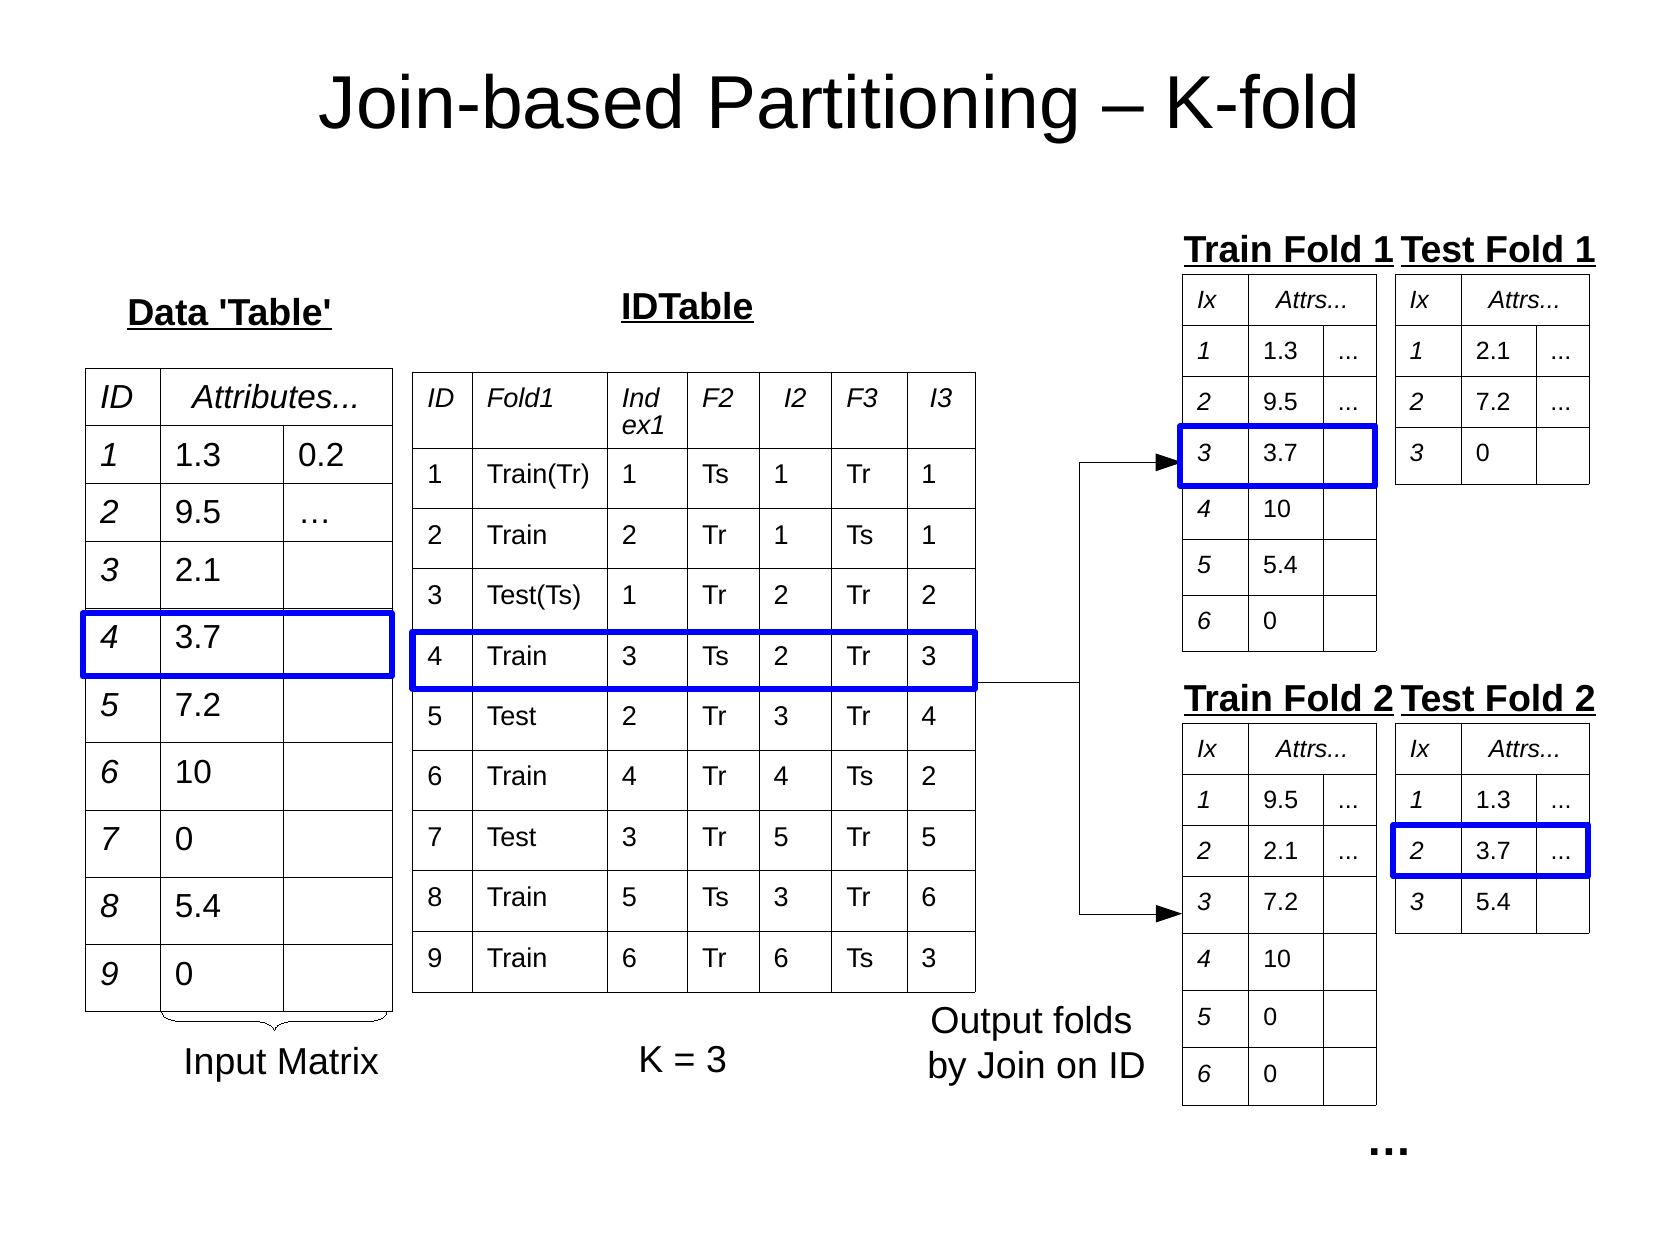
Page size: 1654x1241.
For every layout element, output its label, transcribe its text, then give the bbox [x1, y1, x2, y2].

text_box Train Fold 2 [1168, 666, 1385, 724]
table_cell Test [473, 692, 607, 750]
table_cell [1324, 540, 1376, 595]
table_cell 0 [1462, 428, 1536, 484]
table_header Index1 [608, 373, 687, 448]
table_cell ... [1537, 377, 1589, 427]
table_cell 1 [760, 449, 831, 508]
table_header Attrs... [1249, 275, 1376, 325]
table_cell [284, 811, 392, 877]
table_cell 4 [1183, 489, 1248, 539]
table_cell 5 [908, 811, 975, 870]
table_cell 1.3 [161, 426, 283, 483]
table_cell 6 [608, 932, 687, 992]
table_cell 9.5 [1249, 775, 1323, 825]
table_cell Ts [832, 932, 907, 992]
table_cell Train [473, 751, 607, 810]
table_cell [1537, 879, 1589, 933]
text_box IDTable [606, 274, 834, 331]
table_cell 2 [608, 692, 687, 750]
table_cell 1 [908, 509, 975, 568]
table_cell Test(Ts) [473, 569, 607, 629]
text_box Test Fold 1 [1385, 217, 1613, 275]
table_cell [1324, 934, 1376, 990]
table_cell 5.4 [1249, 540, 1323, 595]
table_cell 3 [760, 692, 831, 750]
table_cell 7.2 [1462, 377, 1536, 427]
table_cell 5 [760, 811, 831, 870]
table_cell [1324, 429, 1372, 483]
table_cell Tr [688, 692, 759, 750]
table_cell 3 [413, 569, 472, 629]
table_cell 1 [413, 449, 472, 508]
table_cell 6 [1183, 596, 1248, 651]
table_cell 2.1 [161, 542, 283, 608]
text_box K = 3 [623, 1030, 910, 1088]
table_cell 3 [1183, 429, 1248, 483]
table_cell 10 [1249, 934, 1323, 990]
table_cell [1324, 596, 1376, 651]
table_cell 3 [908, 635, 972, 686]
table_header ID [413, 373, 472, 448]
table_cell 6 [86, 743, 160, 810]
table_cell 4 [760, 751, 831, 810]
table_cell [284, 945, 392, 1011]
table_cell 1 [1396, 326, 1461, 376]
table_cell [284, 616, 389, 673]
table_cell 1 [908, 449, 975, 508]
table_cell 1 [86, 426, 160, 483]
table_header F3 [832, 373, 907, 448]
table_header F2 [688, 373, 759, 448]
table_cell Ts [688, 871, 759, 931]
table_cell 0 [1249, 596, 1323, 651]
table_header Ix [1183, 724, 1248, 774]
table_cell 2 [1183, 377, 1248, 423]
text_box Input Matrix [150, 1033, 413, 1114]
table_cell 5.4 [161, 878, 283, 944]
table_cell 10 [1249, 489, 1323, 539]
table_cell Test [473, 811, 607, 870]
table_cell [284, 679, 392, 742]
table_cell 1 [760, 509, 831, 568]
table_cell ... [1324, 326, 1376, 376]
title Join-based Partitioning – K-fold [82, 31, 1571, 170]
table_cell Train [473, 509, 607, 568]
table_header I3 [908, 373, 975, 448]
table_cell ... [1537, 828, 1585, 873]
table_cell … [284, 484, 392, 541]
table_cell 4 [1183, 934, 1248, 990]
table_cell 1 [608, 569, 687, 629]
table_cell Ts [832, 509, 907, 568]
table_cell 3 [1183, 877, 1248, 933]
table_cell 5 [413, 692, 472, 750]
table_header ID [86, 369, 160, 425]
table_cell [1324, 489, 1376, 539]
table_cell 3.7 [161, 616, 283, 673]
text_box Data 'Table' [112, 280, 391, 338]
table_cell 4 [608, 751, 687, 810]
table_cell 0 [1249, 1048, 1323, 1105]
table_cell 3 [908, 932, 975, 992]
text_box Test Fold 2 [1385, 666, 1613, 724]
table_cell ... [1324, 826, 1376, 876]
table_cell Tr [688, 569, 759, 629]
table_cell 10 [161, 743, 283, 810]
table_cell 2 [413, 509, 472, 568]
table_header Ix [1396, 724, 1461, 774]
table_cell Tr [832, 871, 907, 931]
table_cell 6 [760, 932, 831, 992]
table_cell [284, 542, 392, 608]
table_cell 5 [86, 679, 160, 742]
text_box … [1351, 1106, 1516, 1175]
table_cell 1.3 [1462, 775, 1536, 822]
table_cell Tr [688, 751, 759, 810]
table_header I2 [760, 373, 831, 448]
table_cell 3.7 [1249, 429, 1323, 483]
table_cell 5 [1183, 991, 1248, 1047]
table_cell Tr [688, 932, 759, 992]
table_cell 9 [413, 932, 472, 992]
table_cell 6 [908, 871, 975, 931]
table_cell 5 [1183, 540, 1248, 595]
table_cell Ts [832, 751, 907, 810]
table_cell 1 [1183, 775, 1248, 825]
table_cell Ts [688, 635, 759, 686]
table_cell 8 [86, 878, 160, 944]
table_cell 7.2 [1249, 877, 1323, 933]
table_cell 2 [1396, 828, 1461, 873]
table_cell 2 [908, 751, 975, 810]
table_cell [284, 743, 392, 810]
table_cell 4 [416, 635, 472, 686]
table_cell 2.1 [1462, 326, 1536, 376]
table_cell 7 [86, 811, 160, 877]
table_cell Train [473, 932, 607, 992]
table_cell 2 [908, 569, 975, 629]
table_cell 2 [1183, 826, 1248, 876]
table_cell 1 [608, 449, 687, 508]
table_cell 5 [608, 871, 687, 931]
table_cell ... [1537, 326, 1589, 376]
table_cell Tr [832, 569, 907, 629]
table_cell [284, 878, 392, 944]
table_cell [1324, 877, 1376, 933]
table_cell 3 [1396, 428, 1461, 484]
table_cell 2.1 [1249, 826, 1323, 876]
table_cell 4 [86, 616, 160, 673]
table_cell 3.7 [1462, 828, 1536, 873]
table_cell 9.5 [1249, 377, 1323, 423]
table_header Fold1 [473, 373, 607, 448]
table_cell 9 [86, 945, 160, 1011]
table_cell 1 [1183, 326, 1248, 376]
text_box Train Fold 1 [1168, 217, 1385, 275]
table_cell 6 [413, 751, 472, 810]
table_cell 0 [161, 945, 283, 1011]
table_header Ix [1396, 275, 1461, 325]
table_header Attrs... [1462, 275, 1589, 325]
table_cell 8 [413, 871, 472, 931]
table_cell Tr [832, 811, 907, 870]
table_header Attrs... [1462, 724, 1589, 774]
table_cell [1537, 428, 1589, 484]
table_cell 1 [1396, 775, 1461, 822]
table_cell 9.5 [161, 484, 283, 541]
table_cell Train [473, 635, 607, 686]
table_cell 0 [1249, 991, 1323, 1047]
table_cell 4 [908, 692, 975, 750]
table_cell Tr [688, 509, 759, 568]
table_cell 2 [760, 569, 831, 629]
table_cell ... [1324, 775, 1376, 825]
table_cell [1324, 991, 1376, 1047]
table_cell 3 [760, 871, 831, 931]
table_cell ... [1324, 377, 1376, 423]
table_header Attributes... [161, 369, 392, 425]
table_cell 3 [1396, 879, 1461, 933]
table_cell 1.3 [1249, 326, 1323, 376]
text_box Output folds by Join on ID [910, 988, 1163, 1088]
table_cell 0.2 [284, 426, 392, 483]
table_cell ... [1537, 775, 1589, 822]
table_cell 2 [86, 484, 160, 541]
table_cell 3 [86, 542, 160, 608]
table_cell 2 [608, 509, 687, 568]
table_cell [1324, 1048, 1376, 1105]
table_cell Tr [832, 449, 907, 508]
table_cell Train(Tr) [473, 449, 607, 508]
table_cell Tr [688, 811, 759, 870]
table_cell Ts [688, 449, 759, 508]
table_header Ix [1183, 275, 1248, 325]
table_cell 7 [413, 811, 472, 870]
table_cell 3 [608, 811, 687, 870]
table_cell Tr [832, 692, 907, 750]
table_cell 7.2 [161, 679, 283, 742]
table_cell 6 [1183, 1048, 1248, 1105]
table_cell 2 [1396, 377, 1461, 427]
table_header Attrs... [1249, 724, 1376, 774]
table_cell 5.4 [1462, 879, 1536, 933]
table_cell 0 [161, 811, 283, 877]
table_cell Tr [832, 635, 907, 686]
table_cell Train [473, 871, 607, 931]
table_cell 3 [608, 635, 687, 686]
table_cell 2 [760, 635, 831, 686]
